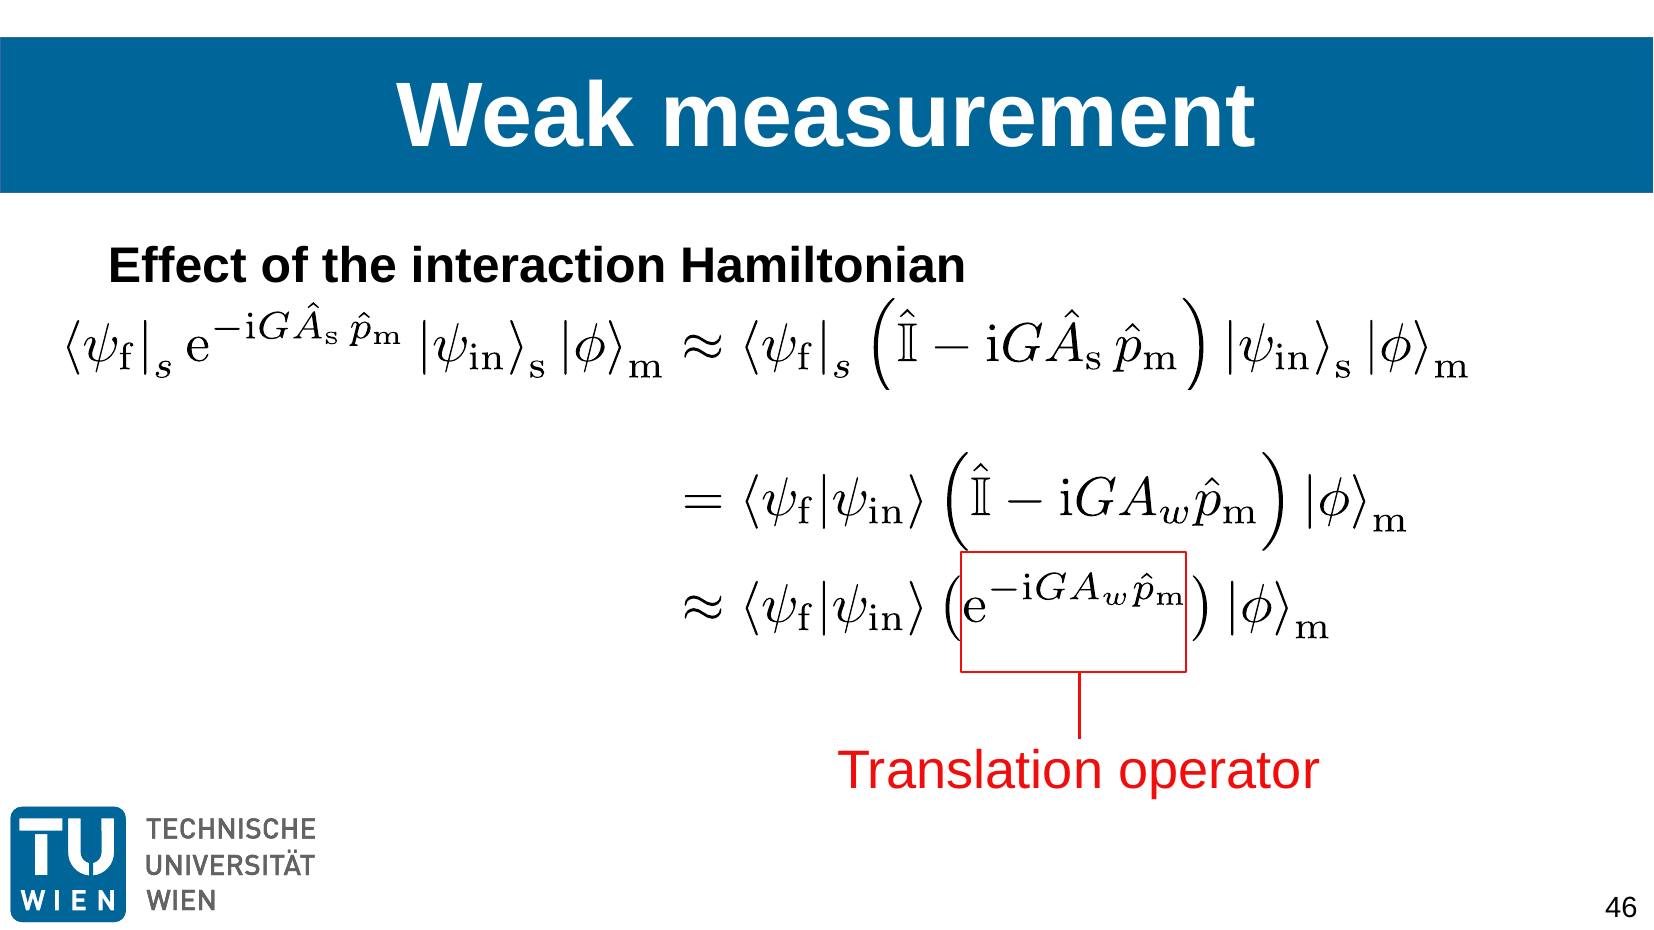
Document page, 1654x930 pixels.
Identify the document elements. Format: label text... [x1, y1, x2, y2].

list Effect of the interaction Hamiltonian [107, 236, 1186, 285]
text_box Translation operator [822, 731, 1336, 808]
picture [675, 431, 1426, 660]
picture [962, 553, 1185, 660]
picture [45, 285, 1485, 390]
title Weak measurement [0, 37, 1653, 193]
